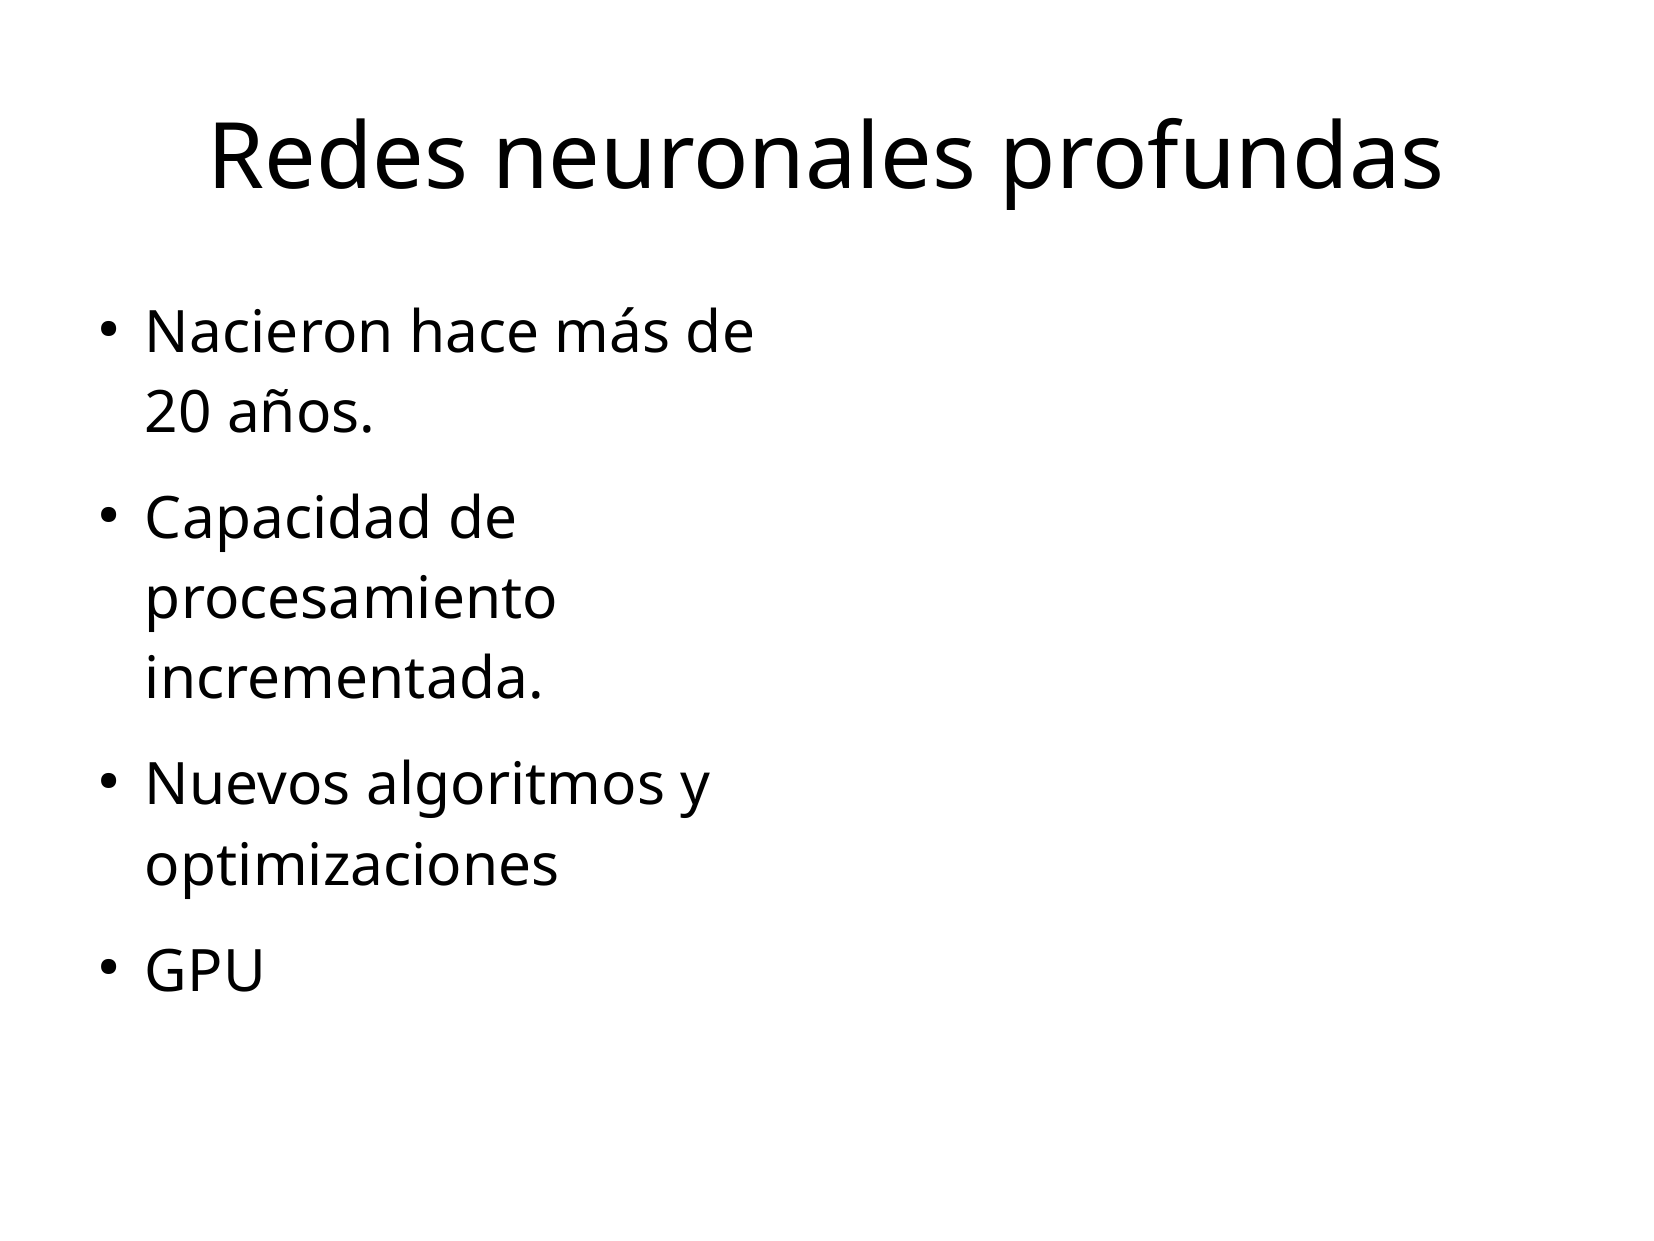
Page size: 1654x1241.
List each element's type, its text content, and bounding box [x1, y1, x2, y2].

title Redes neuronales profundas [82, 49, 1571, 257]
list Nacieron hace más de 20 años. Capacidad de procesamiento incrementada. Nuevos algoritmos y optimizaciones GPU [82, 290, 809, 1010]
